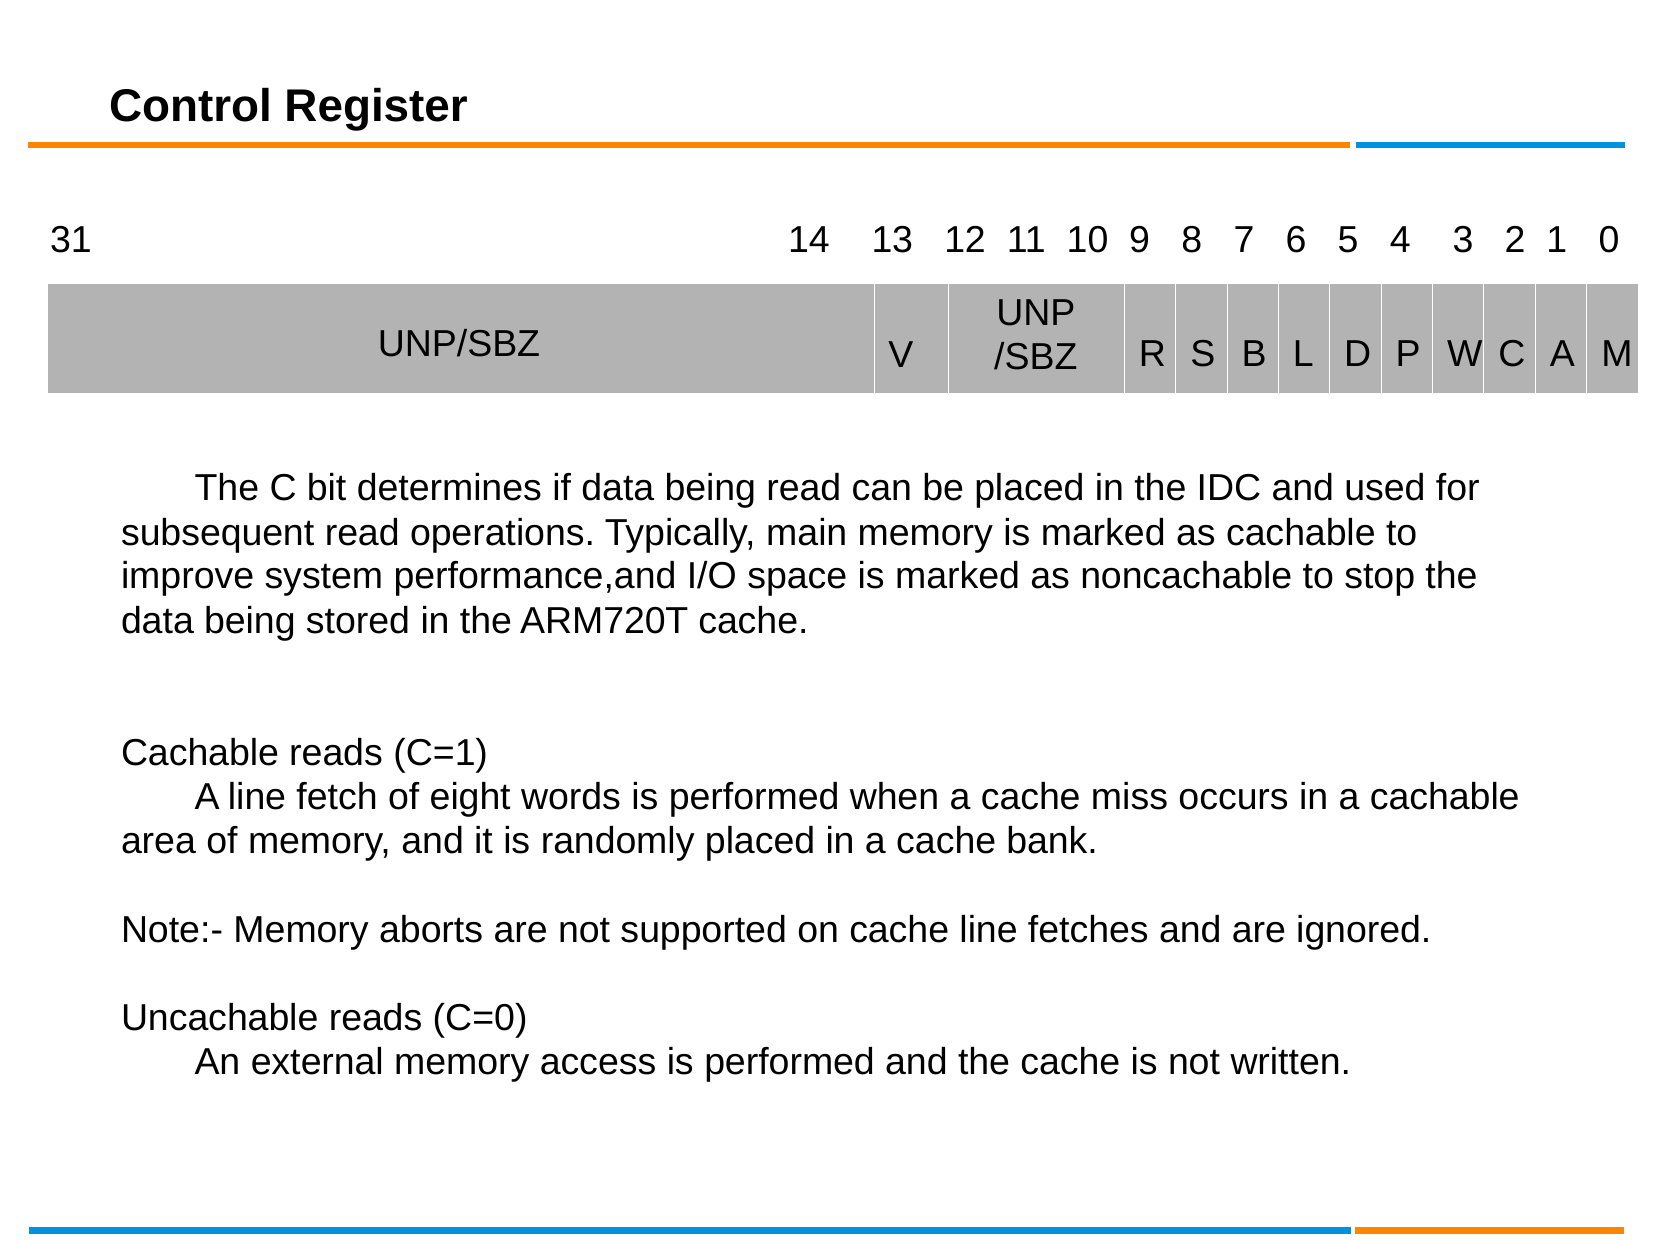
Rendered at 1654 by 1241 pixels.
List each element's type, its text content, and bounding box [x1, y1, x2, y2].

text_box B [1228, 284, 1278, 393]
text_box [875, 284, 948, 393]
text_box W [1433, 284, 1483, 393]
text_box P [1382, 284, 1432, 393]
text_box [48, 284, 874, 393]
text_box Note:- Memory aborts are not supported on cache line fetches and are ignored. [120, 908, 1432, 953]
text_box data being stored in the ARM720T cache. [120, 599, 809, 644]
text_box S [1176, 284, 1227, 393]
text_box 14 13 12 11 10 9 8 7 6 5 4 3 2 1 0 [788, 218, 1624, 263]
text_box UNP [996, 291, 1076, 335]
text_box [949, 284, 1124, 393]
text_box UNP/SBZ [377, 321, 541, 367]
text_box Cachable reads (C=1) [120, 731, 489, 776]
text_box /SBZ [994, 335, 1078, 380]
text_box C [1484, 284, 1535, 393]
text_box improve system performance,and I/O space is marked as noncachable to stop the [120, 554, 1489, 600]
text_box M [1587, 284, 1638, 393]
text_box An external memory access is performed and the cache is not written. [194, 1040, 1353, 1085]
text_box D [1330, 284, 1381, 393]
text_box area of memory, and it is randomly placed in a cache bank. [120, 819, 1099, 864]
text_box L [1279, 284, 1329, 393]
text_box A [1536, 284, 1586, 393]
text_box Uncachable reads (C=0) [120, 996, 528, 1041]
text_box subsequent read operations. Typically, main memory is marked as cachable to [120, 511, 1428, 554]
text_box R [1125, 284, 1175, 393]
text_box Control Register [109, 80, 468, 134]
text_box The C bit determines if data being read can be placed in the IDC and used for [194, 466, 1502, 512]
text_box 31 [50, 218, 92, 263]
text_box A line fetch of eight words is performed when a cache miss occurs in a cachable [194, 775, 1531, 820]
text_box V [888, 291, 914, 376]
